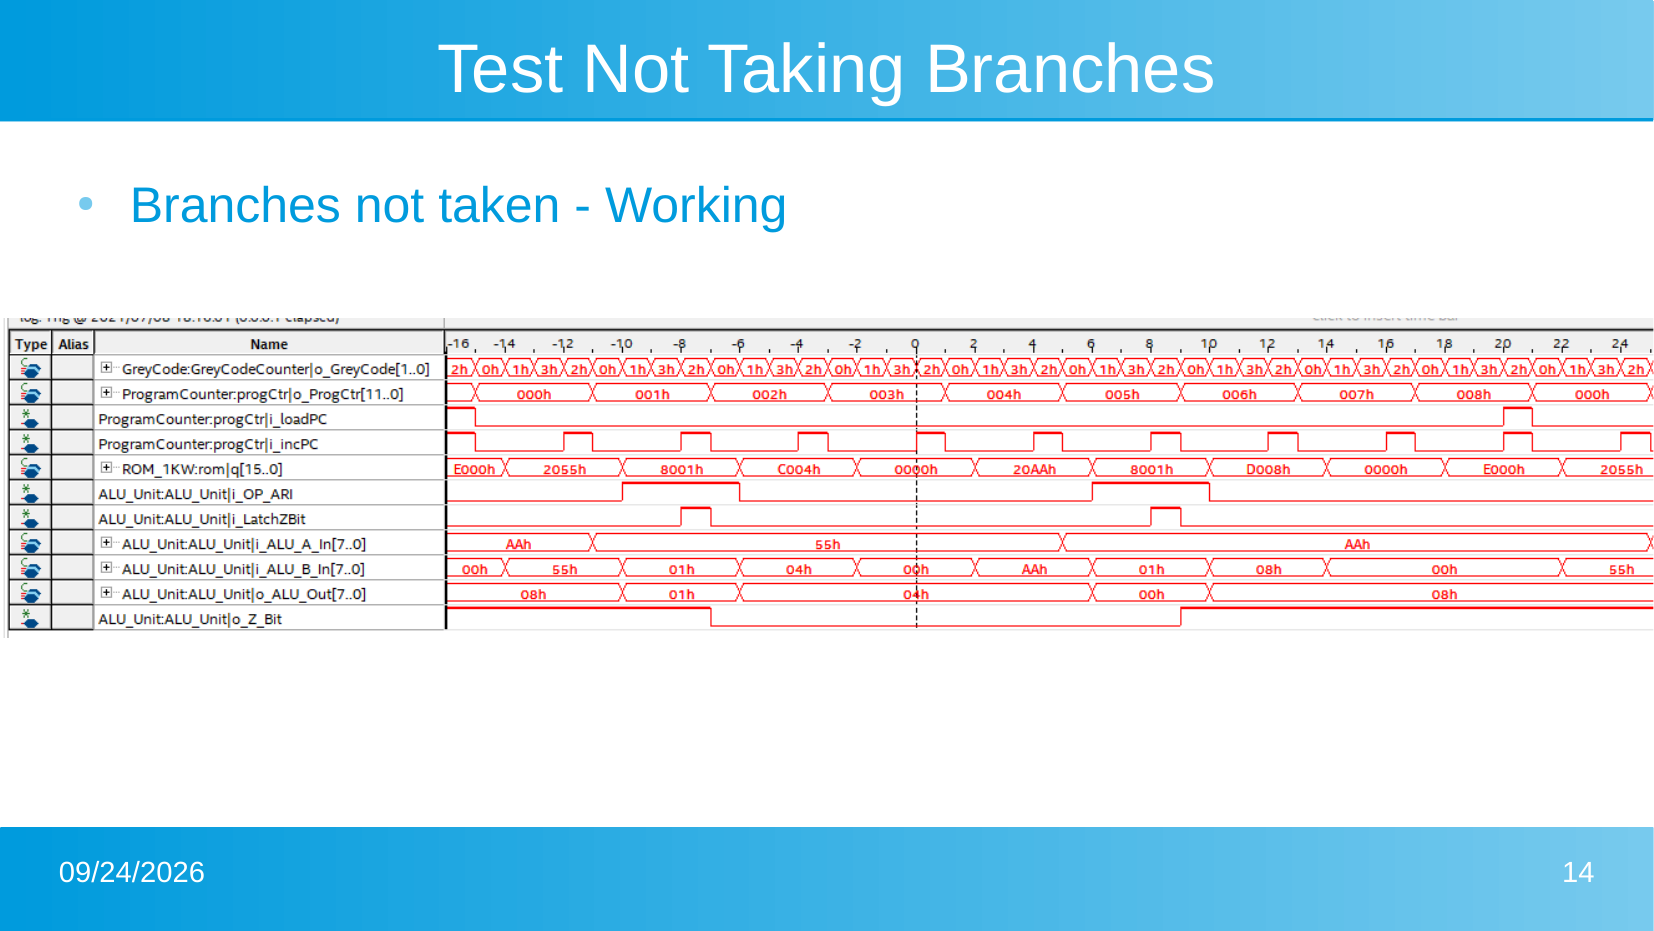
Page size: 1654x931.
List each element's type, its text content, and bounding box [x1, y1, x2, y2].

list Branches not taken - Working [59, 177, 1595, 318]
title Test Not Taking Branches [59, 29, 1595, 108]
picture [0, 318, 1654, 638]
